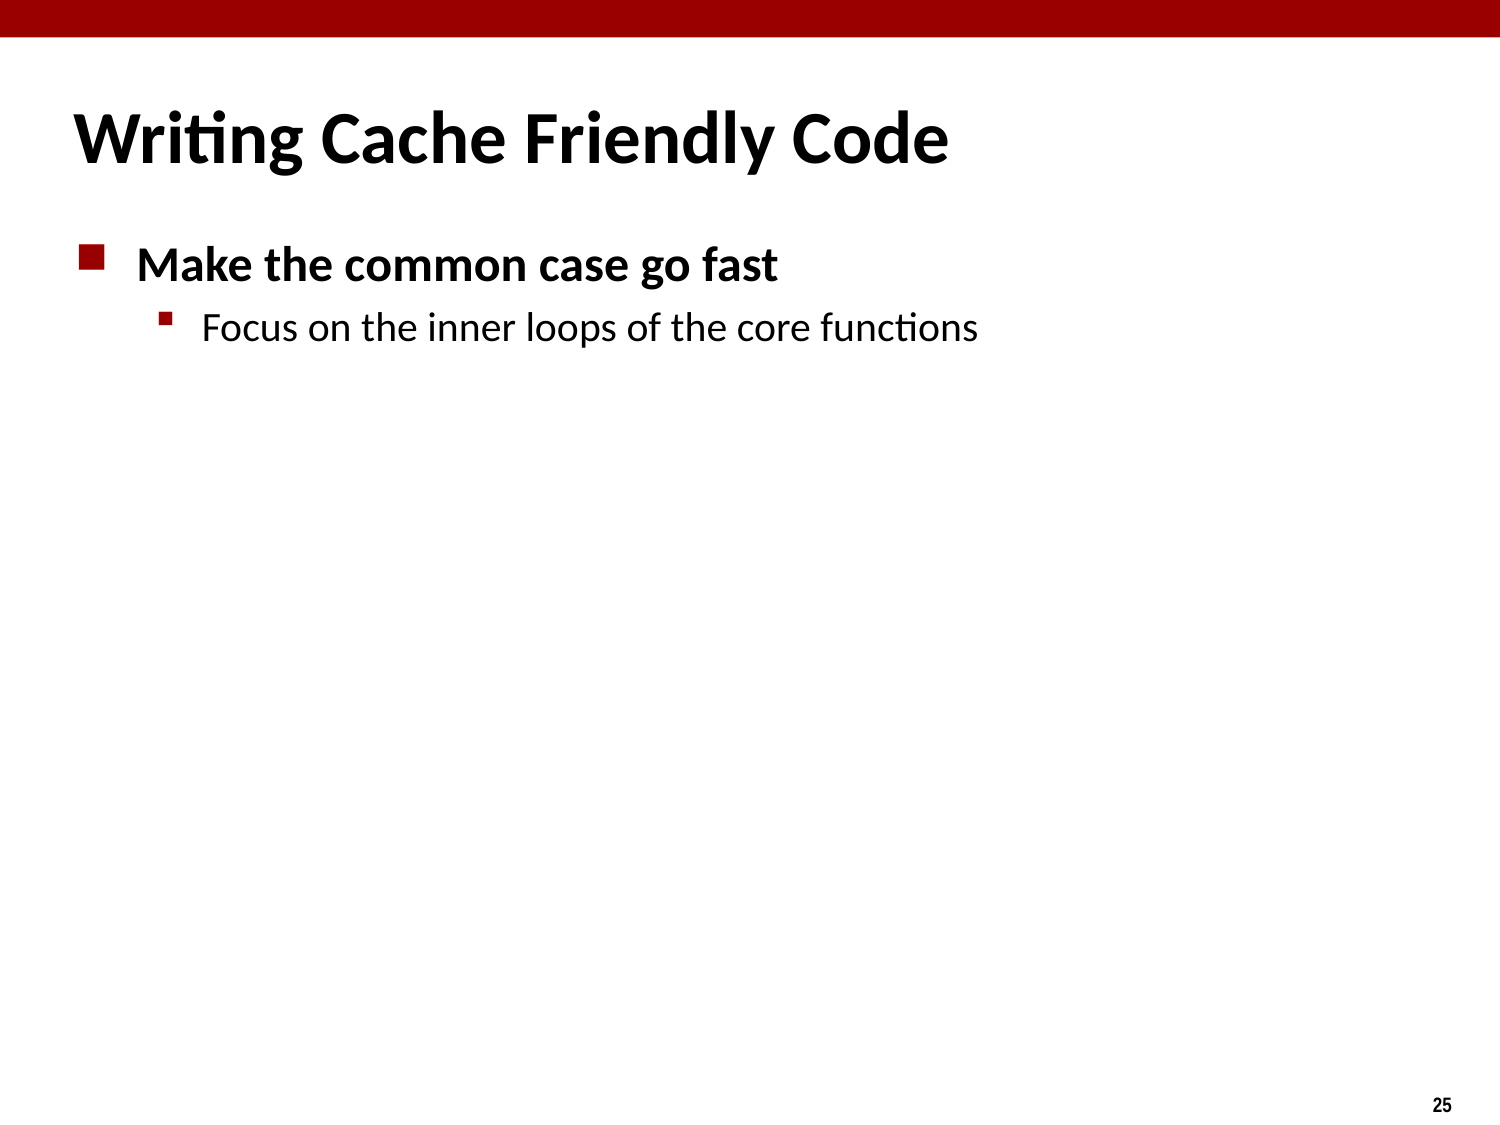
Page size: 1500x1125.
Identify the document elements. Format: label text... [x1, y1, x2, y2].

title Writing Cache Friendly Code [58, 71, 1304, 197]
list Make the common case go fast Focus on the inner loops of the core functions [65, 223, 1425, 1040]
